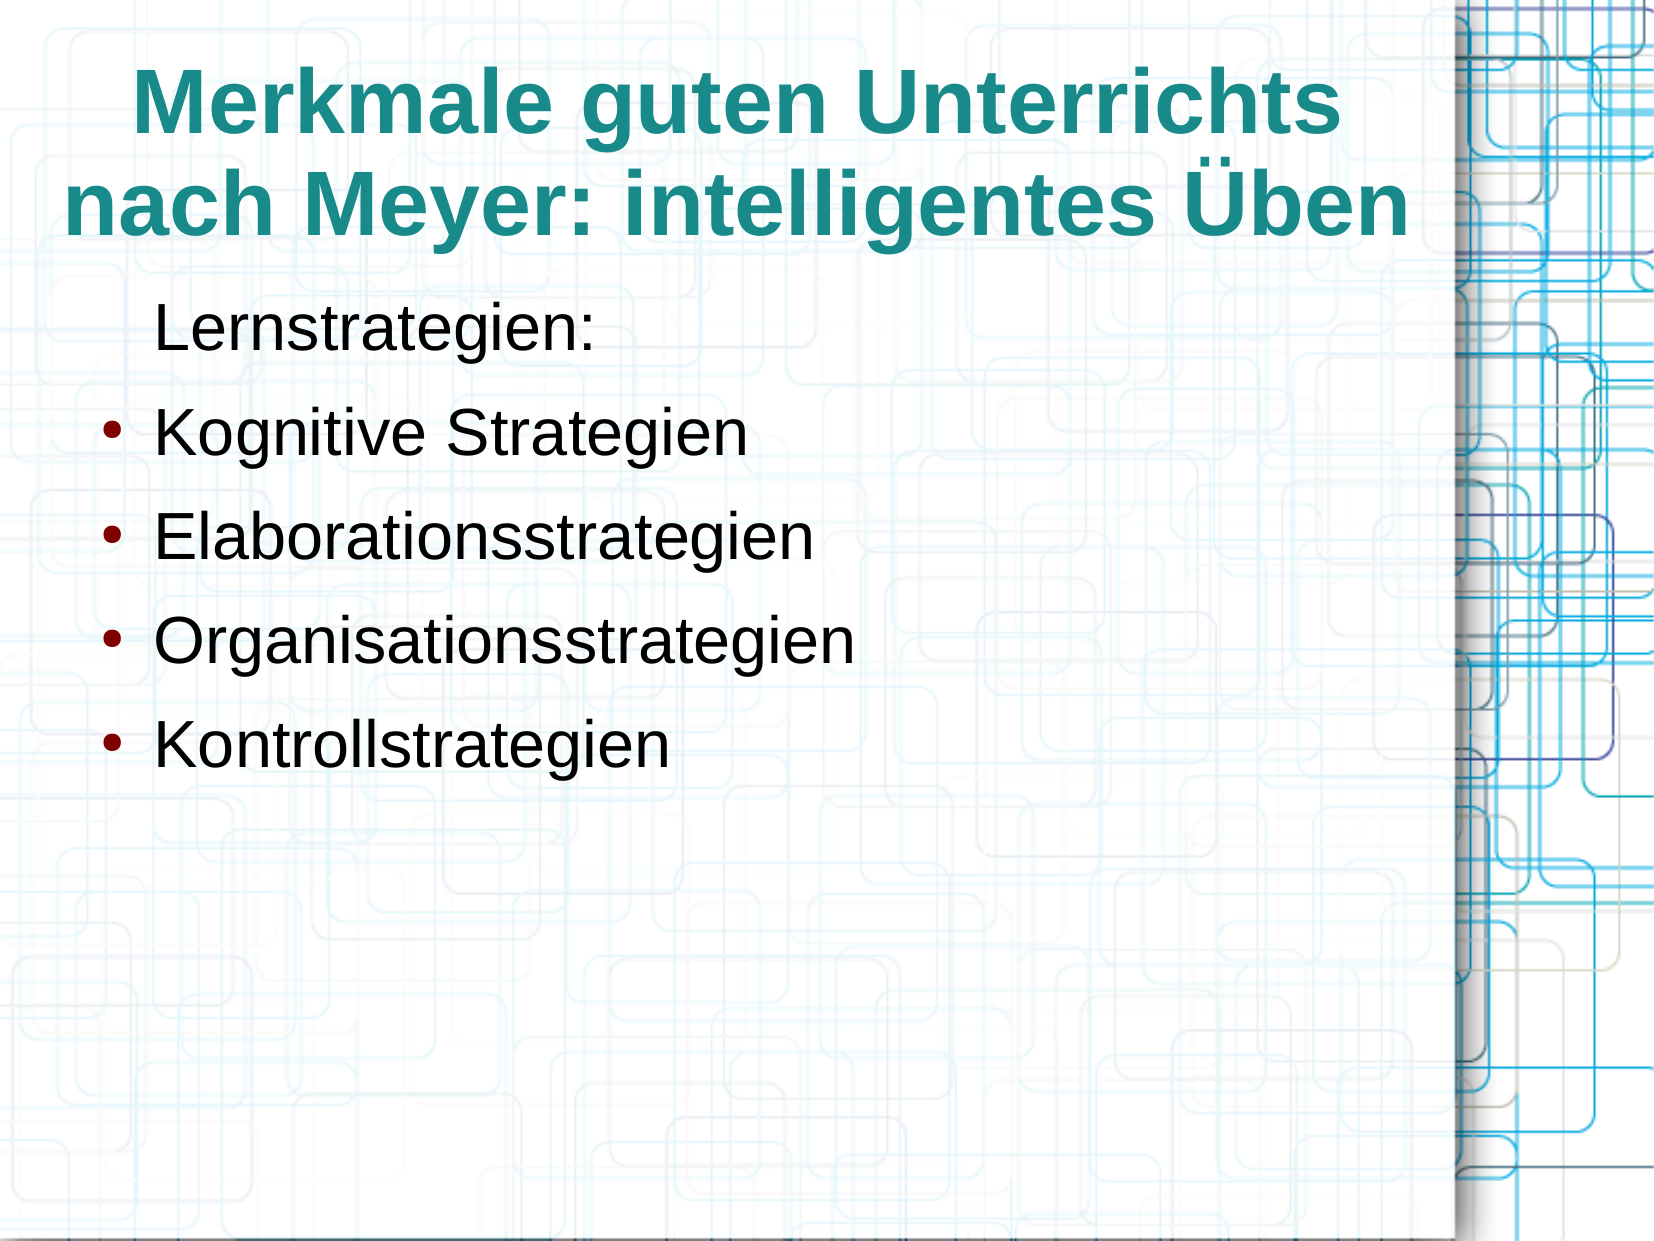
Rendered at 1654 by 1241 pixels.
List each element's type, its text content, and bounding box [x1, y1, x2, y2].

list Lernstrategien: Kognitive Strategien Elaborationsstrategien Organisationsstrategien Kontrollstrategien [82, 290, 1418, 1109]
title Merkmale guten Unterrichts nach Meyer: intelligentes Üben [59, 49, 1418, 257]
picture [0, 0, 1654, 1241]
